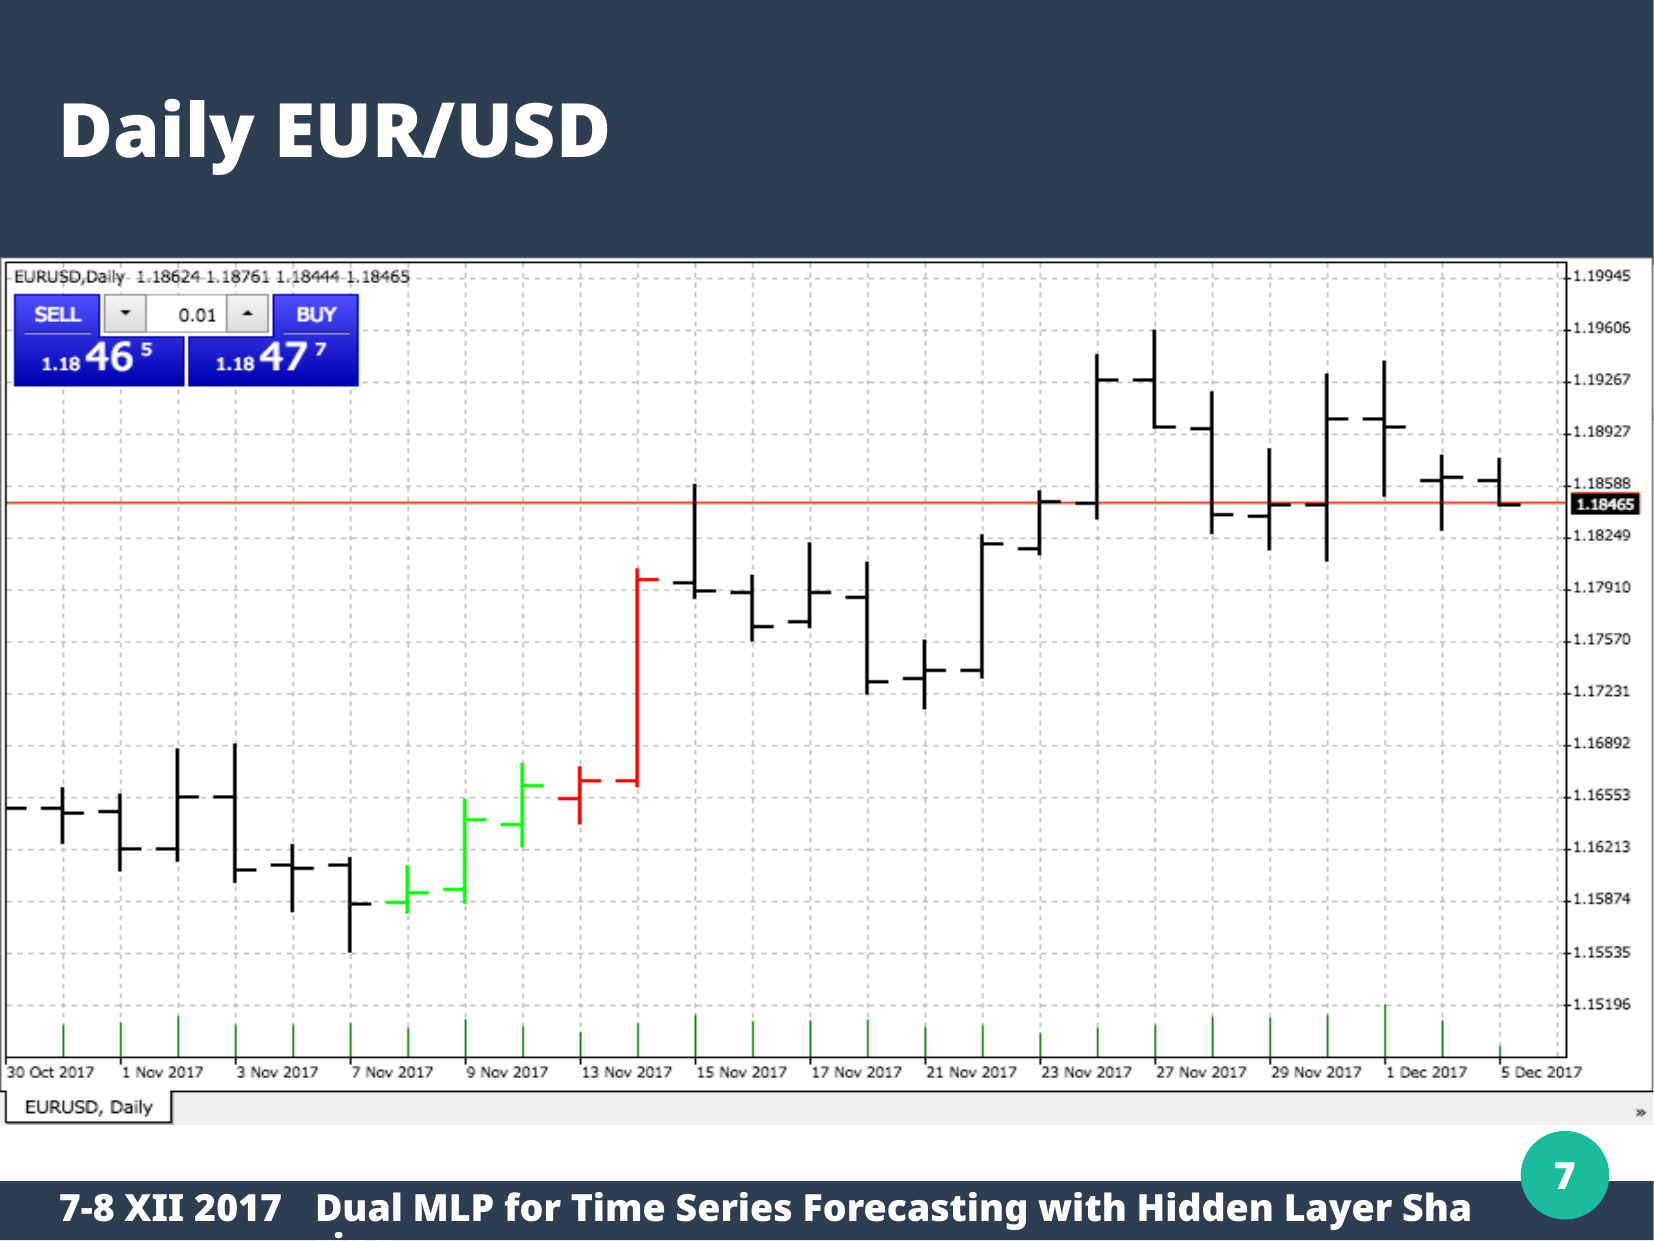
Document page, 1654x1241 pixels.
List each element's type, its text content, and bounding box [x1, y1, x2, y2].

title Daily EUR/USD [59, 49, 1595, 207]
picture [0, 257, 1654, 1126]
